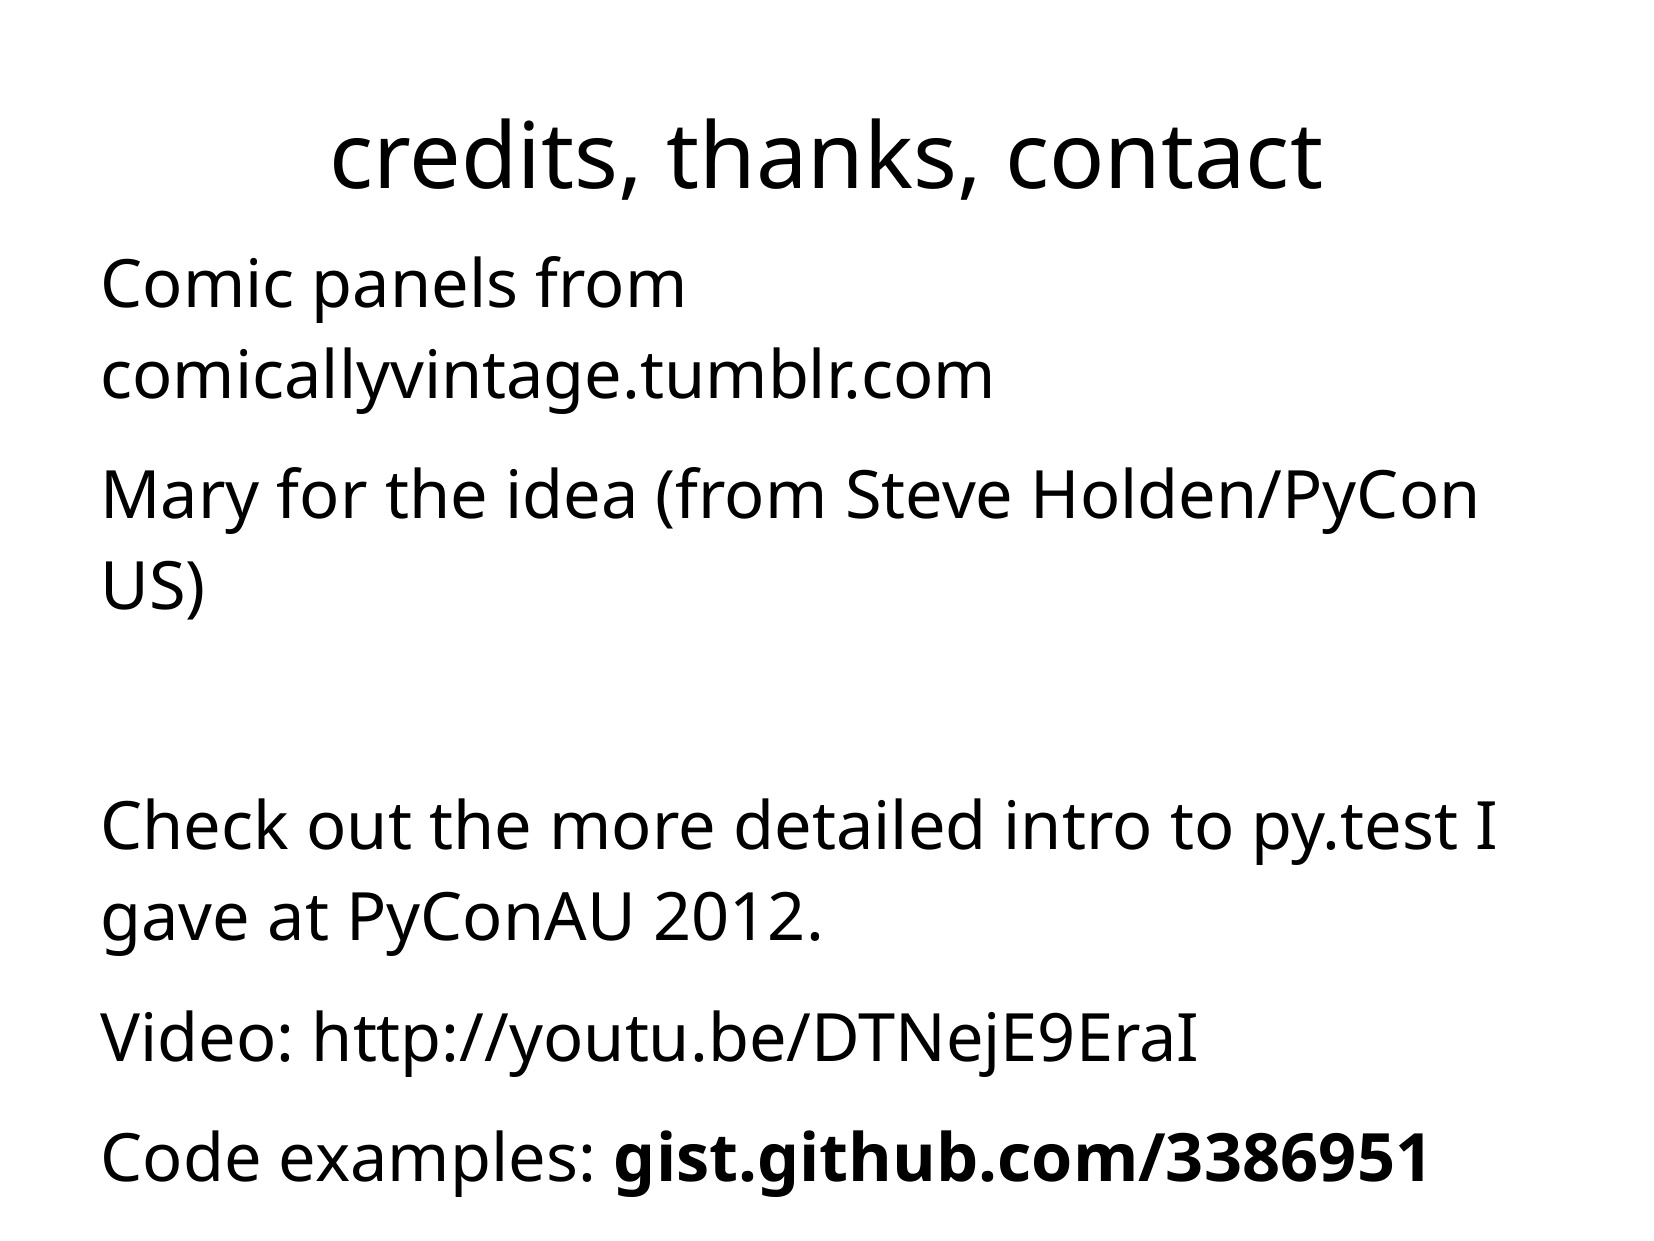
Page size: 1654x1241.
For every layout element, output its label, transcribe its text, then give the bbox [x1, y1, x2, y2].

list Comic panels from comicallyvintage.tumblr.com Mary for the idea (from Steve Holden/PyCon US) Check out the more detailed intro to py.test I gave at PyConAU 2012. Video: http://youtu.be/DTNejE9EraI Code examples: gist.github.com/3386951 brianna@modernthings.org [29, 236, 1571, 1182]
title credits, thanks, contact [82, 49, 1571, 236]
